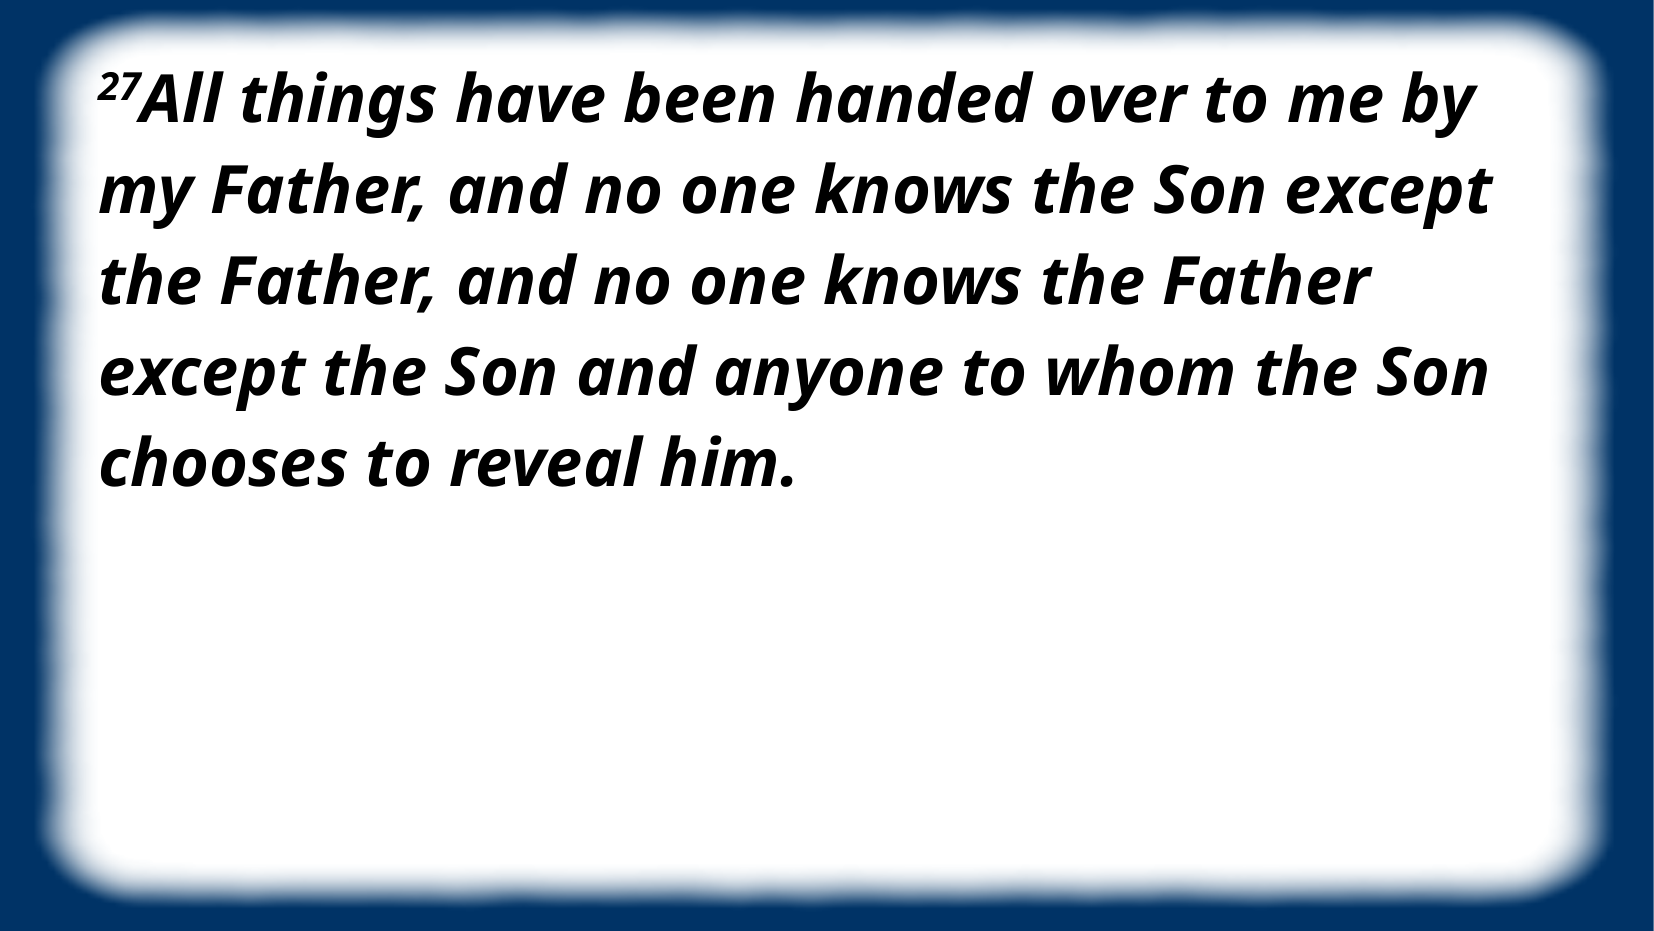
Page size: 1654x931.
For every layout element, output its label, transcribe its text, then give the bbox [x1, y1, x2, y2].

text_box 27All things have been handed over to me by my Father, and no one knows the Son except the Father, and no one knows the Father except the Son and anyone to whom the Son chooses to reveal him. [83, 44, 1554, 503]
picture [0, 0, 1654, 931]
